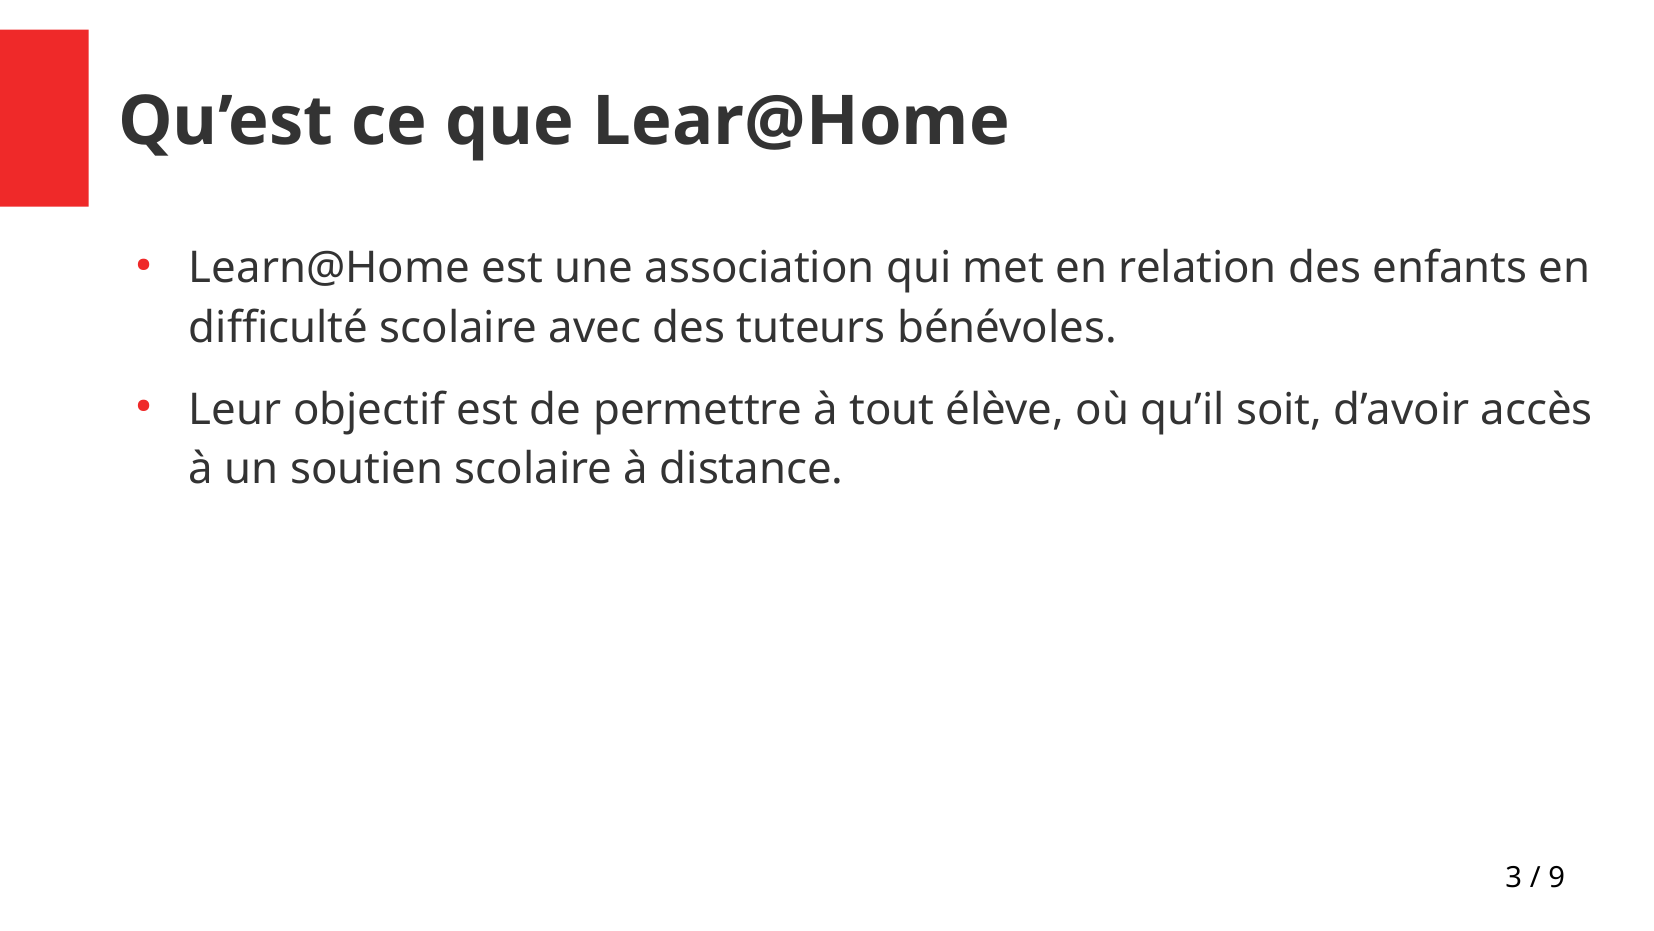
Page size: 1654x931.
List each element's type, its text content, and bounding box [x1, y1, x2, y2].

list Learn@Home est une association qui met en relation des enfants en difficulté scolaire avec des tuteurs bénévoles. Leur objectif est de permettre à tout élève, où qu’il soit, d’avoir accès à un soutien scolaire à distance. [118, 236, 1595, 798]
title Qu’est ce que Lear@Home [118, 29, 1595, 207]
